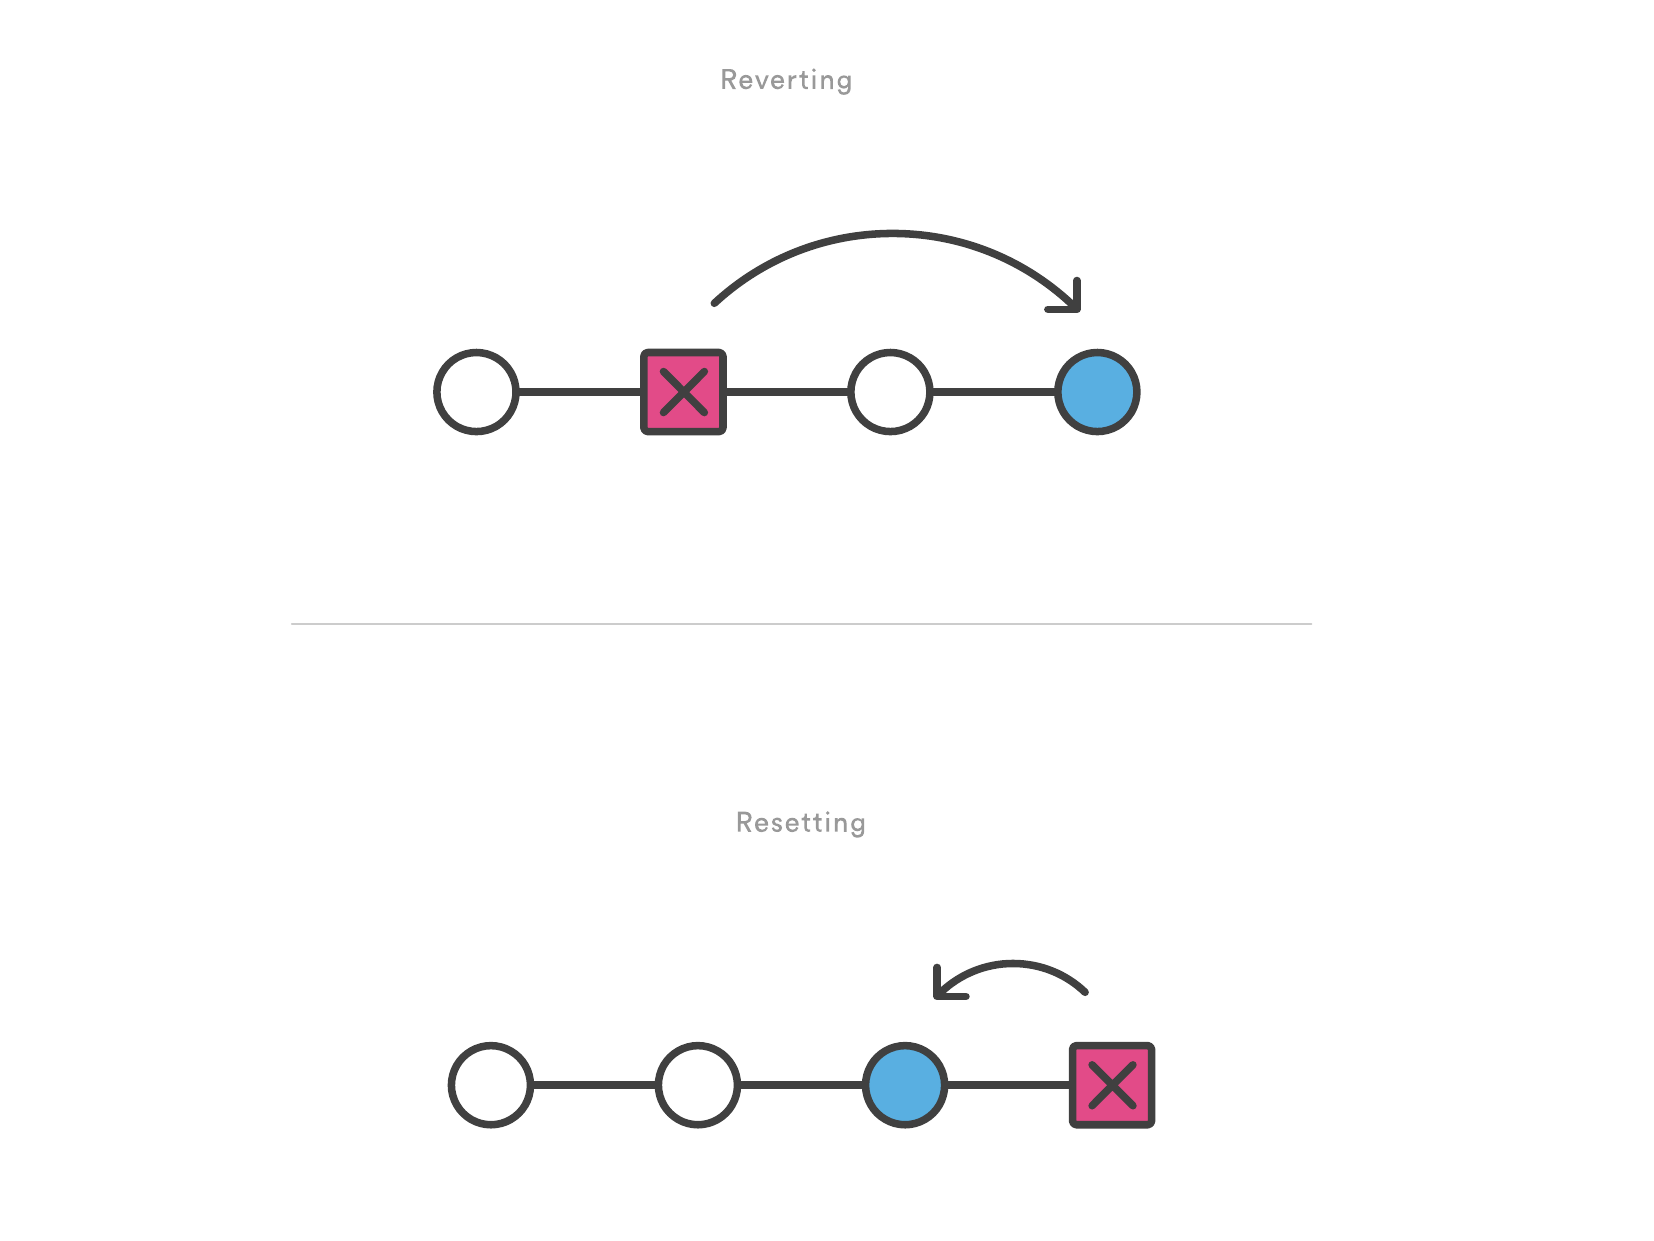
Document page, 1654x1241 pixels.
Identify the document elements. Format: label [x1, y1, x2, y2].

picture [47, 49, 1556, 1141]
